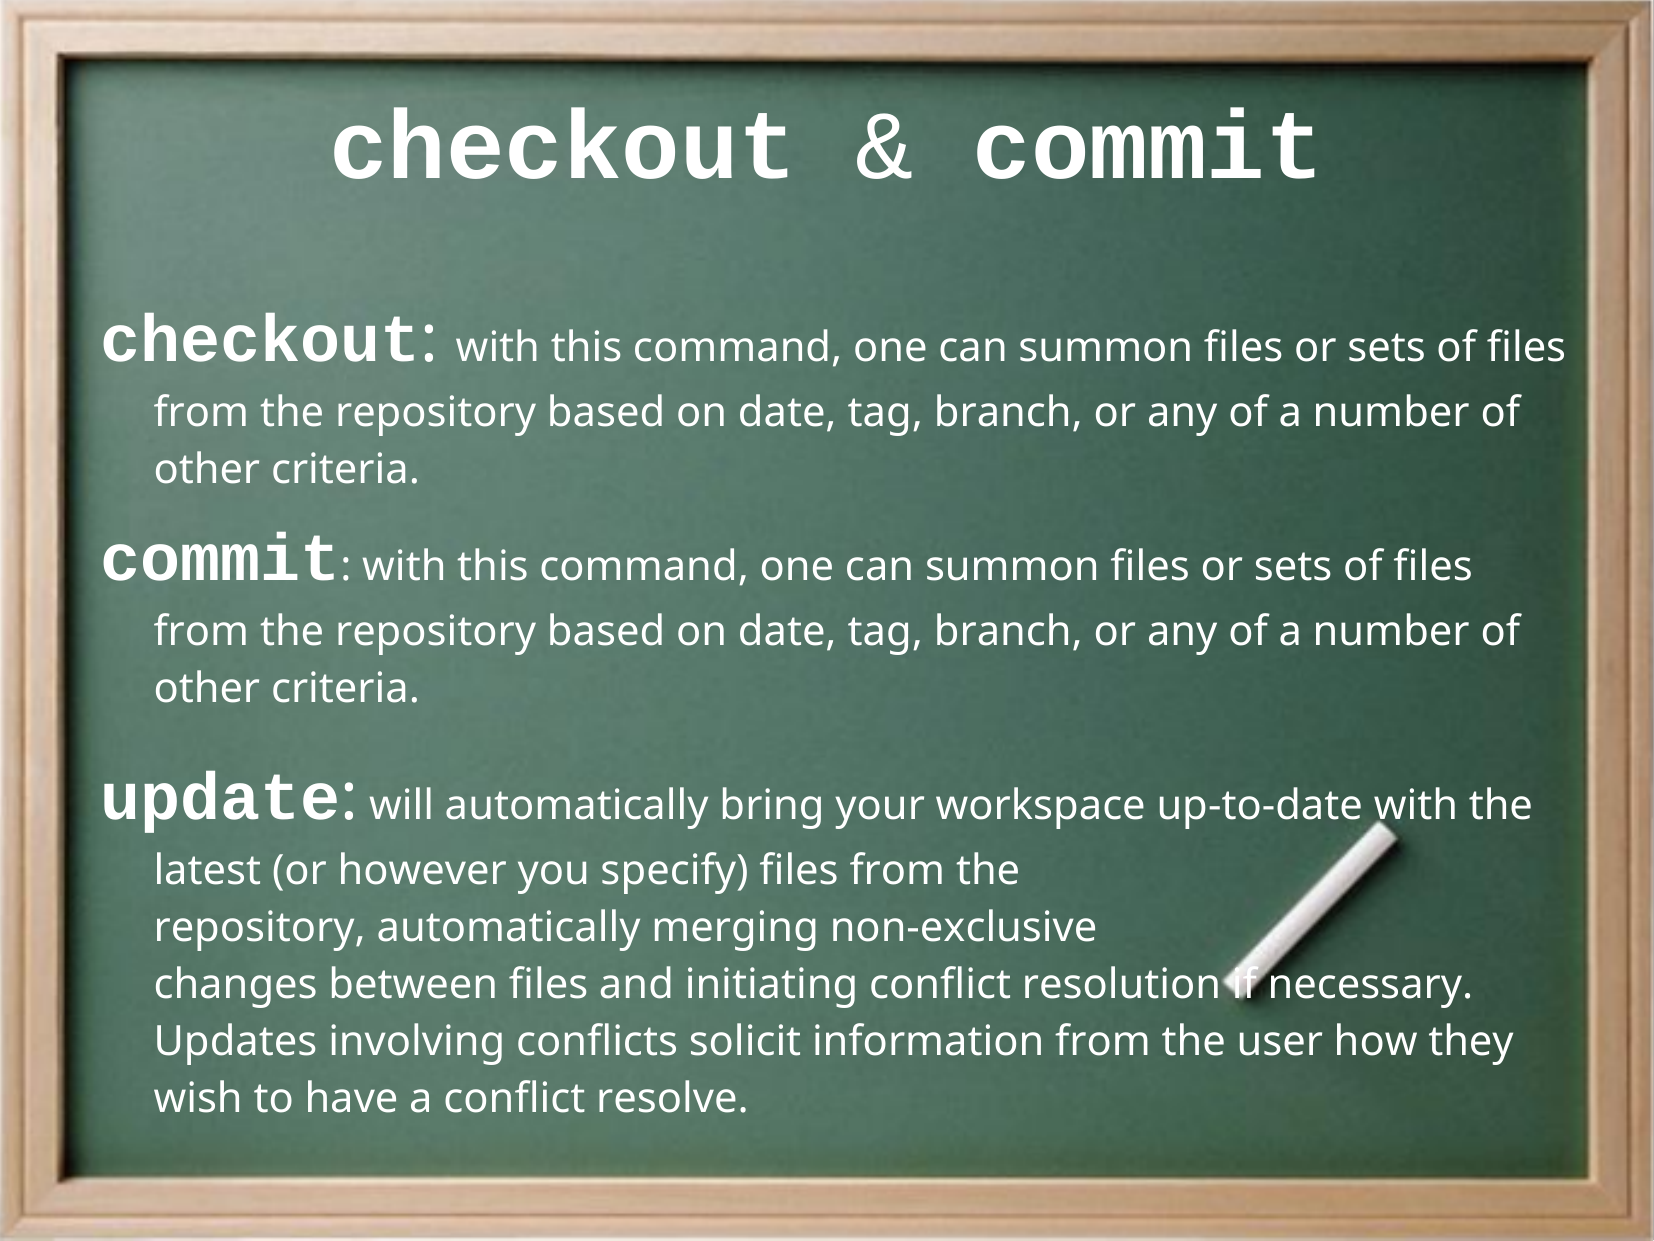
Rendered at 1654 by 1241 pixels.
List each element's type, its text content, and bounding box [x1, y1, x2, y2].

list update: will automatically bring your workspace up-to-date with the latest (or however you specify) files from the repository, automatically merging non-exclusive changes between files and initiating conflict resolution if necessary. Updates involving conflicts solicit information from the user how they wish to have a conflict resolve. [82, 748, 1571, 1158]
title checkout & commit [82, 49, 1571, 257]
list checkout: with this command, one can summon files or sets of files from the repository based on date, tag, branch, or any of a number of other criteria. commit: with this command, one can summon files or sets of files from the repository based on date, tag, branch, or any of a number of other criteria. [82, 290, 1571, 748]
picture [0, 0, 1654, 1241]
